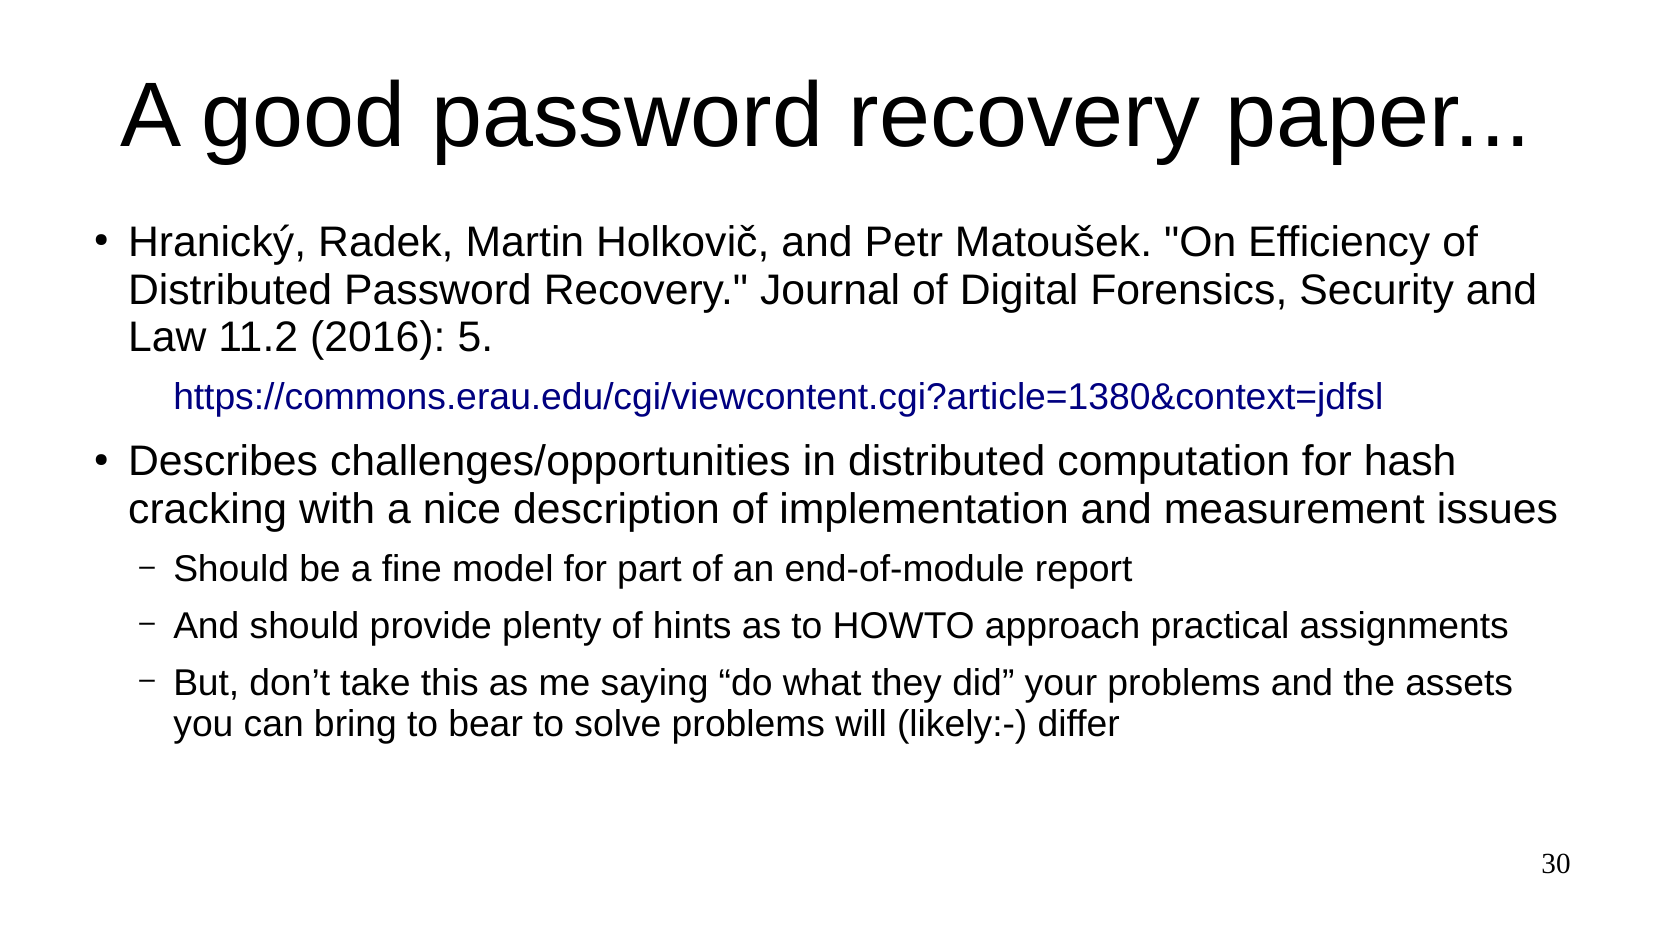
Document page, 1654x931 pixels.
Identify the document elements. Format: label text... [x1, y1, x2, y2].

list Hranický, Radek, Martin Holkovič, and Petr Matoušek. "On Efficiency of Distributed Password Recovery." Journal of Digital Forensics, Security and Law 11.2 (2016): 5. https://commons.erau.edu/cgi/viewcontent.cgi?article=1380&context=jdfsl Describes challenges/opportunities in distributed computation for hash cracking with a nice description of implementation and measurement issues Should be a fine model for part of an end-of-module report And should provide plenty of hints as to HOWTO approach practical assignments But, don’t take this as me saying “do what they did” your problems and the assets you can bring to bear to solve problems will (likely:-) differ [82, 217, 1571, 758]
title A good password recovery paper... [82, 37, 1571, 193]
